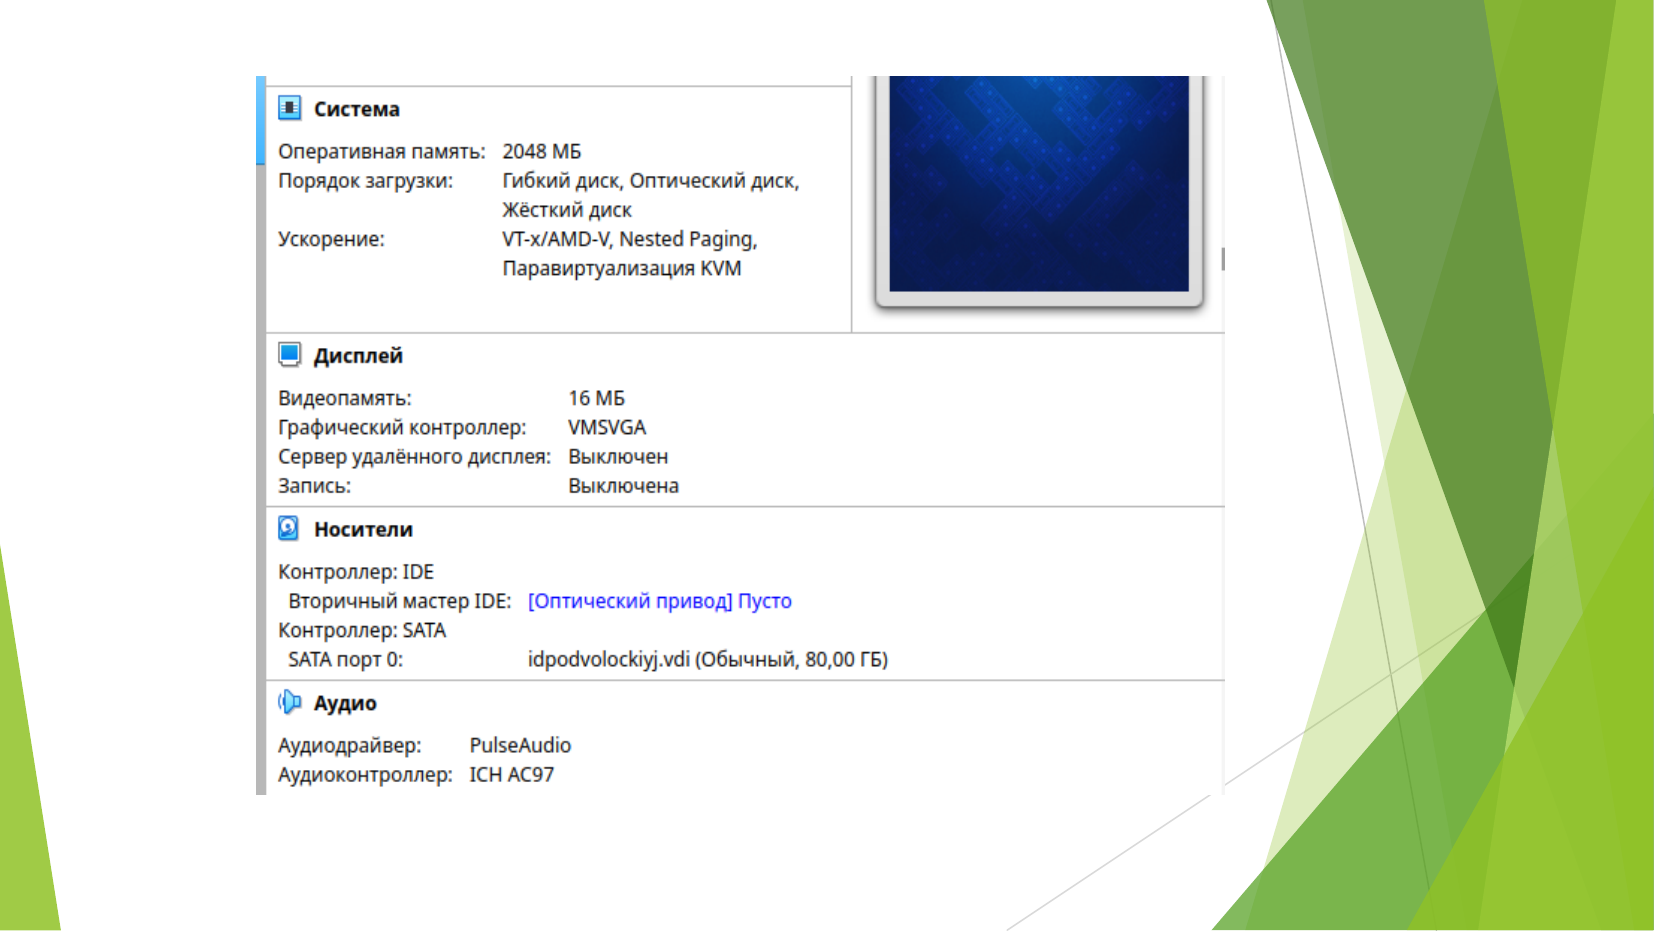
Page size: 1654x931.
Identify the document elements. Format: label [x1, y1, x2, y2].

picture [256, 76, 1225, 795]
